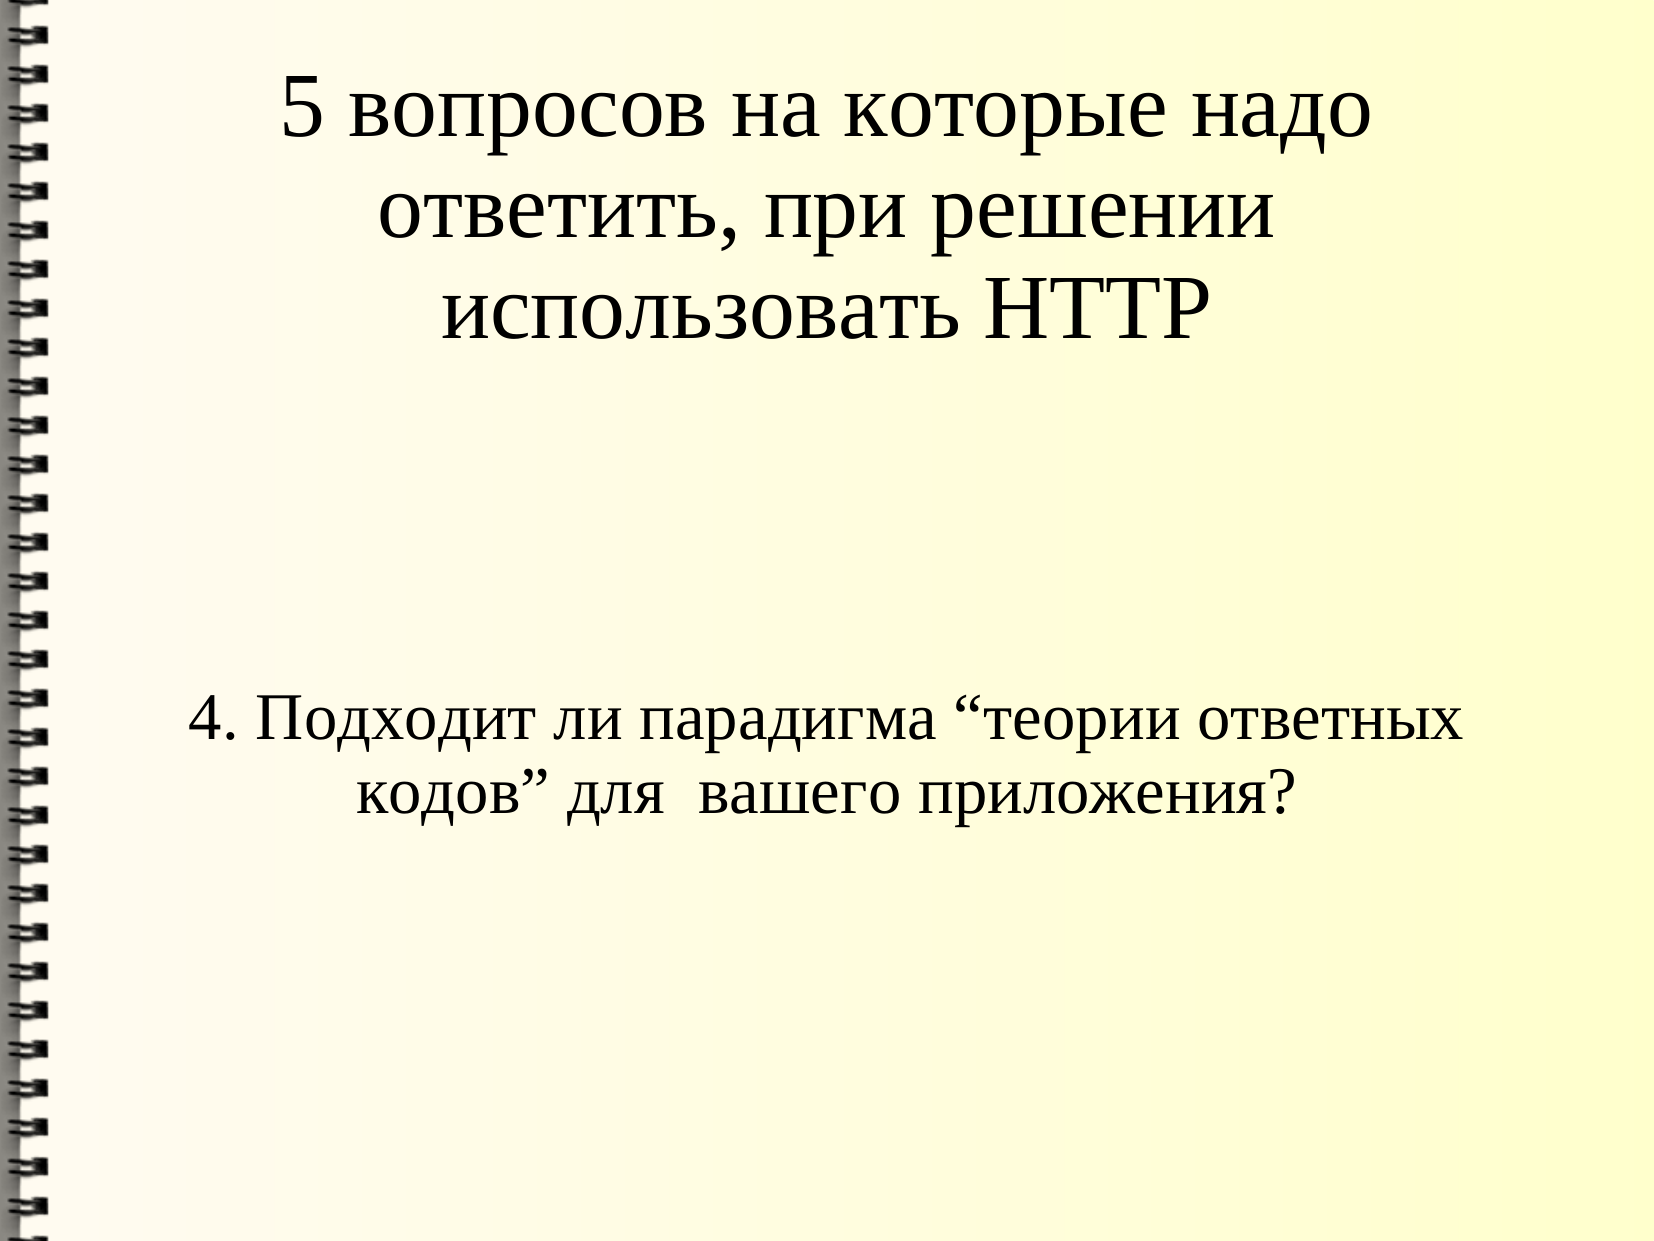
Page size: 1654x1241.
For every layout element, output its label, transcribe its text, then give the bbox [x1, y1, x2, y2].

picture [0, 0, 1654, 1241]
subtitle 4. Подходит ли парадигма “теории ответных кодов” для вашего приложения? [121, 344, 1534, 1164]
title 5 вопросов на которые надо ответить, при решении использовать HTTP [121, 54, 1534, 344]
